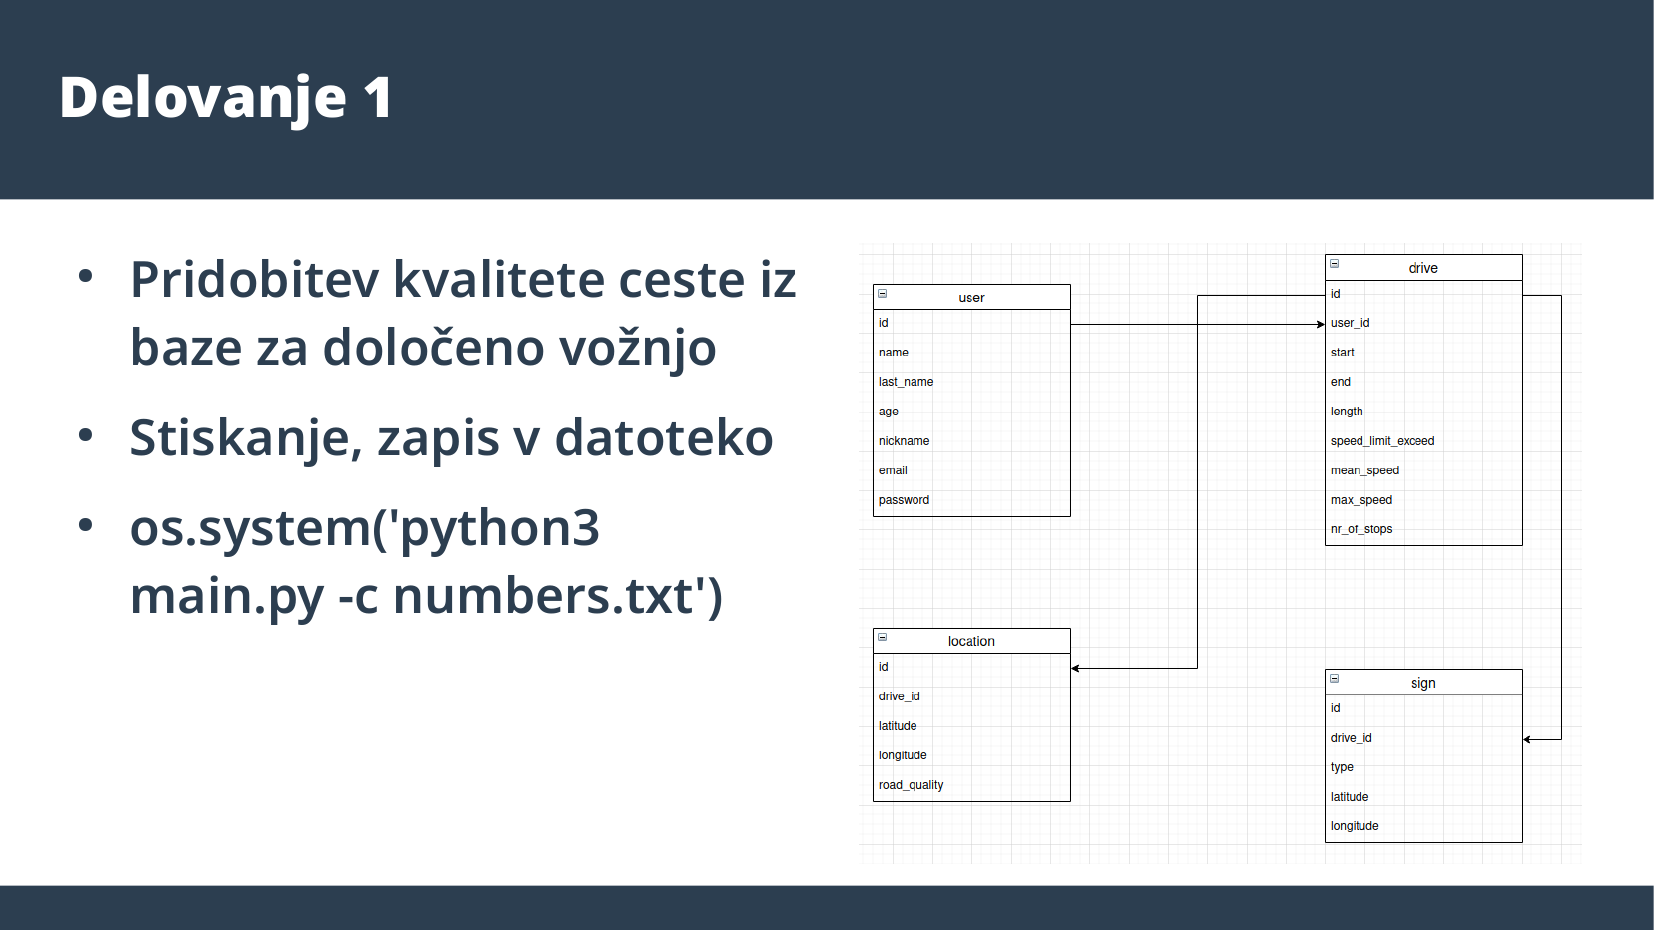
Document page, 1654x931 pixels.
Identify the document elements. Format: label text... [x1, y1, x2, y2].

title Delovanje 1 [58, 36, 1595, 155]
picture [859, 243, 1582, 864]
list Pridobitev kvalitete ceste iz baze za določeno vožnjo Stiskanje, zapis v datoteko os.system('python3 main.py -c numbers.txt') [58, 243, 809, 864]
